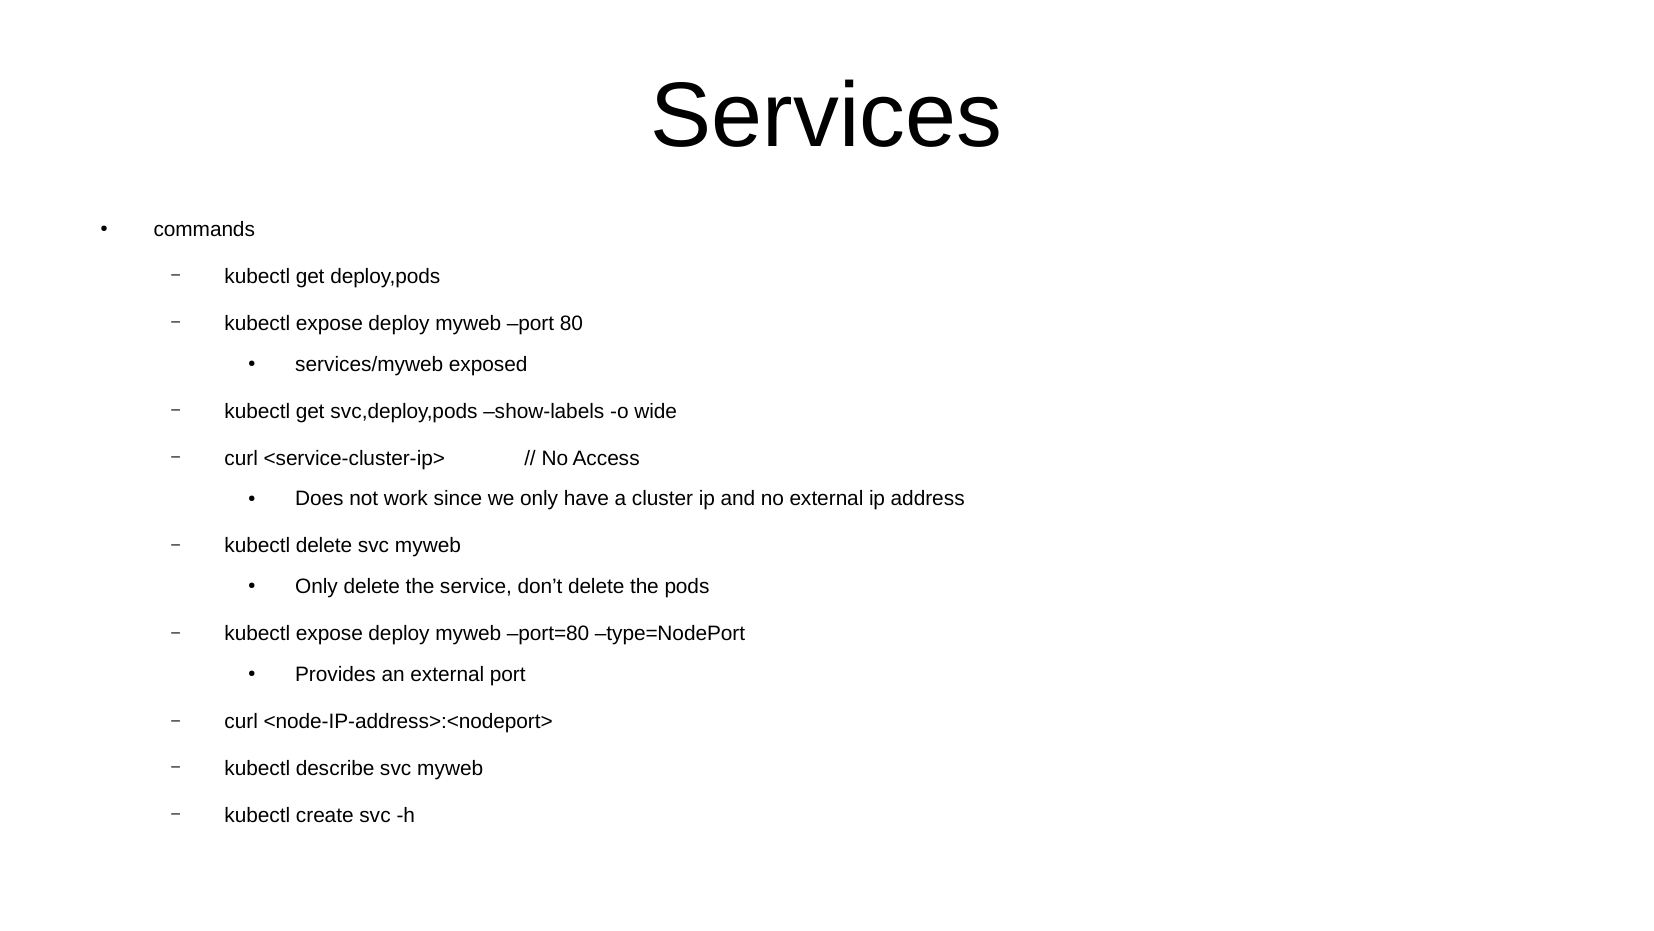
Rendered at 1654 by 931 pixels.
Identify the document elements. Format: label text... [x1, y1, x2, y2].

title Services [82, 37, 1571, 193]
list commands kubectl get deploy,pods kubectl expose deploy myweb –port 80 services/myweb exposed kubectl get svc,deploy,pods –show-labels -o wide curl <service-cluster-ip> // No Access Does not work since we only have a cluster ip and no external ip address kubectl delete svc myweb Only delete the service, don’t delete the pods kubectl expose deploy myweb –port=80 –type=NodePort Provides an external port curl <node-IP-address>:<nodeport> kubectl describe svc myweb kubectl create svc -h [82, 217, 1651, 863]
